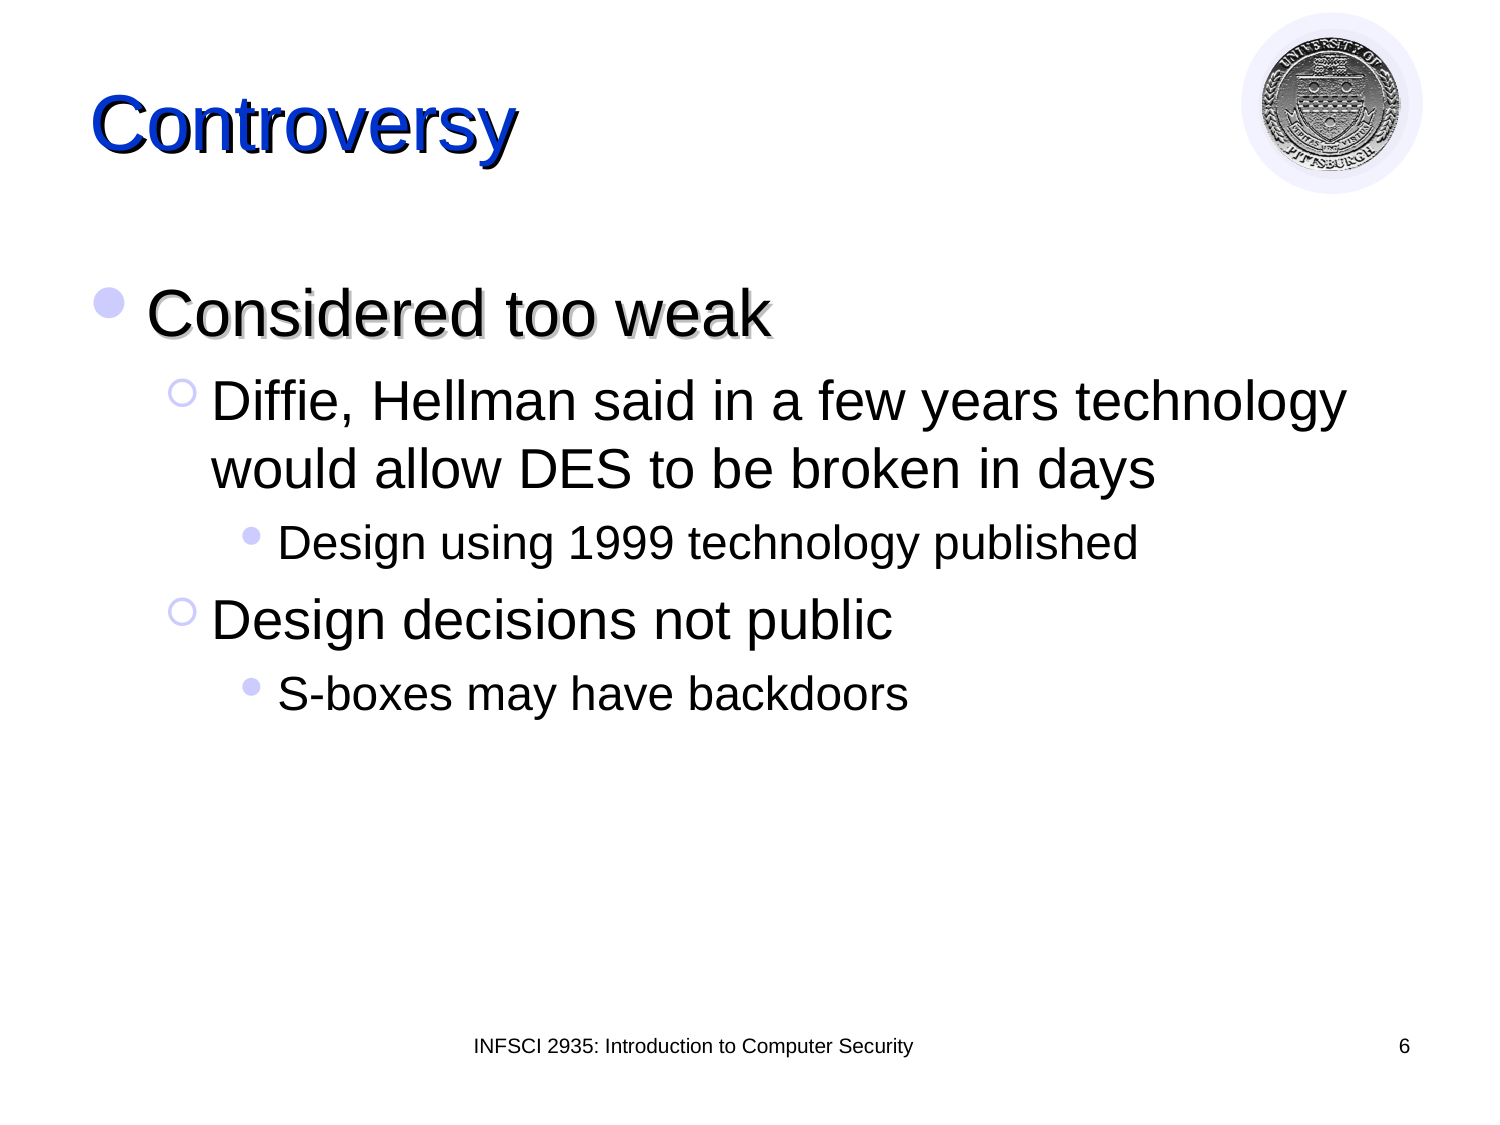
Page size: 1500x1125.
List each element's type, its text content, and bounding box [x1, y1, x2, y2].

list Considered too weak Diffie, Hellman said in a few years technology would allow DES to be broken in days Design using 1999 technology published Design decisions not public S-boxes may have backdoors [75, 262, 1426, 1006]
title Controversy [75, 24, 1426, 213]
